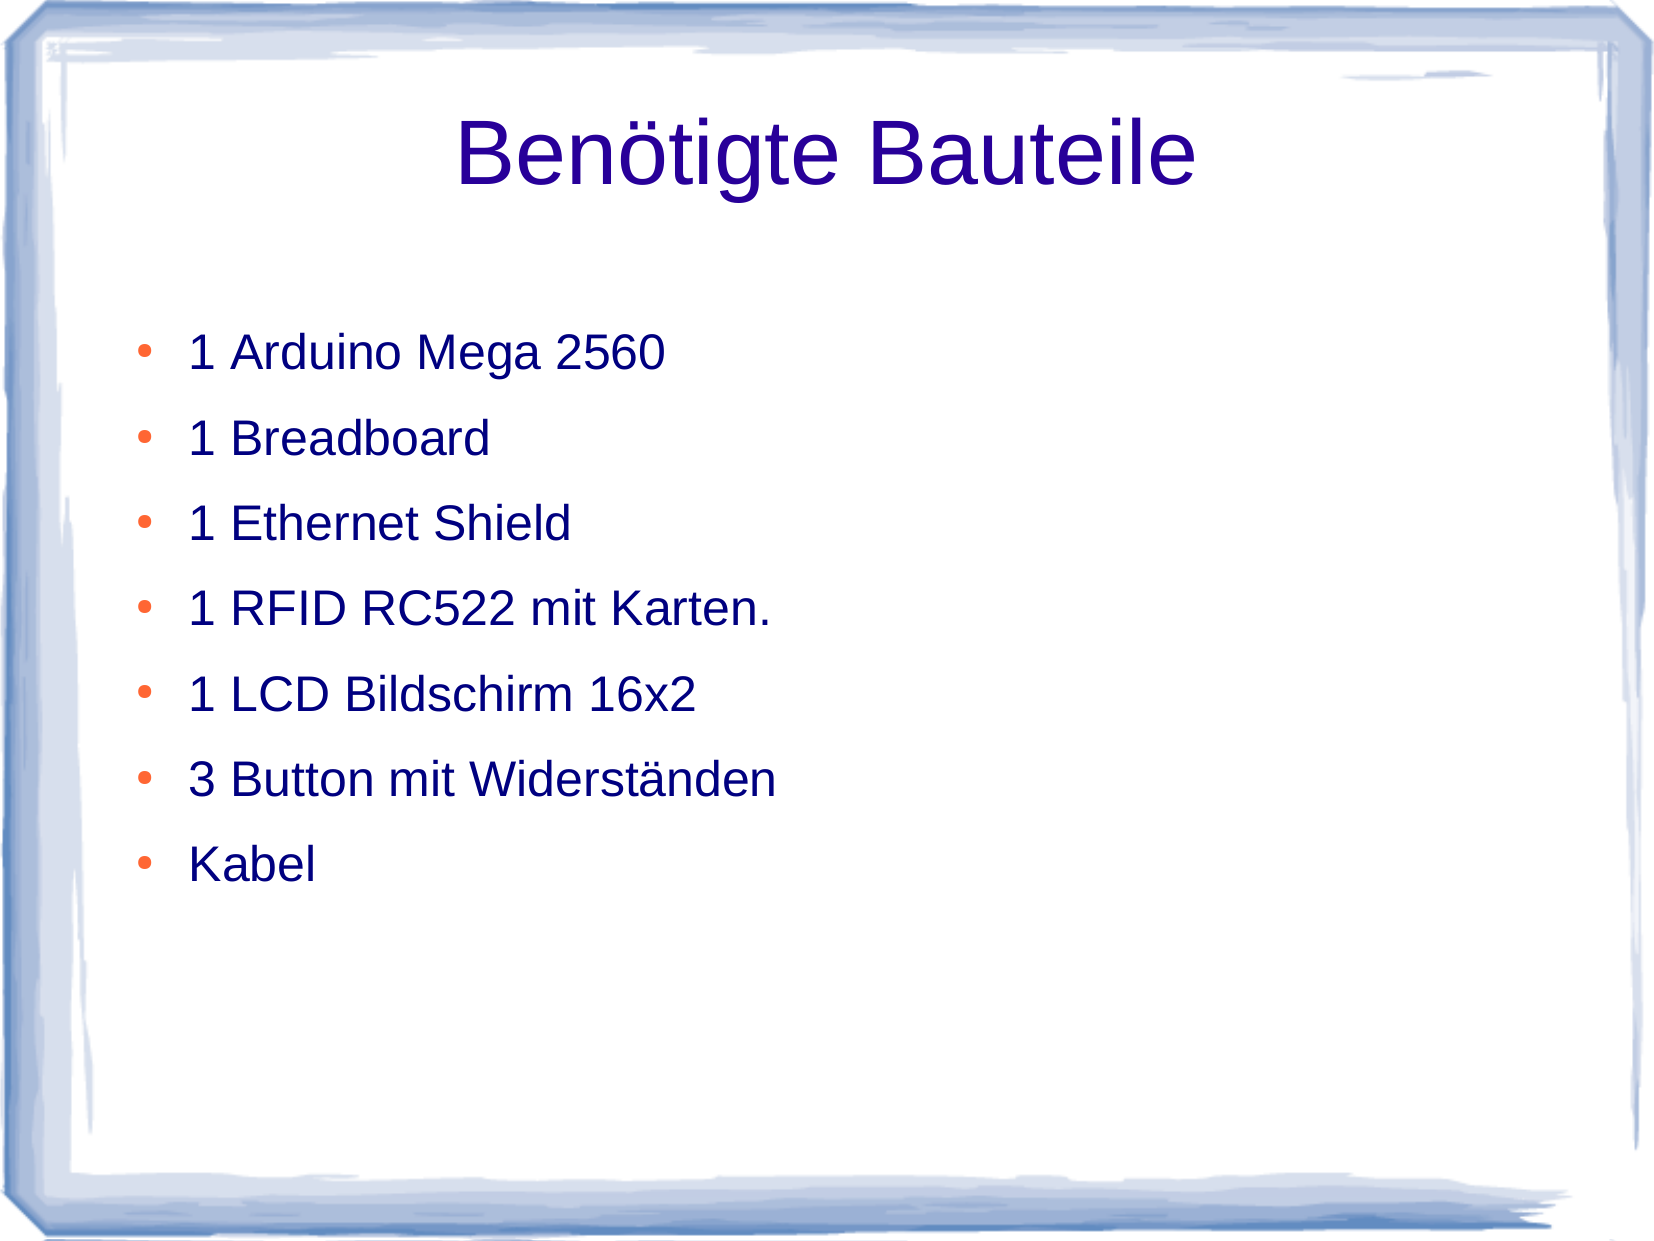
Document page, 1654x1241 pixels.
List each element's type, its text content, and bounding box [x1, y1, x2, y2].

title Benötigte Bauteile [82, 49, 1571, 257]
list 1 Arduino Mega 2560 1 Breadboard 1 Ethernet Shield 1 RFID RC522 mit Karten. 1 LCD Bildschirm 16x2 3 Button mit Widerständen Kabel [118, 324, 1571, 1004]
picture [0, 0, 1654, 1241]
